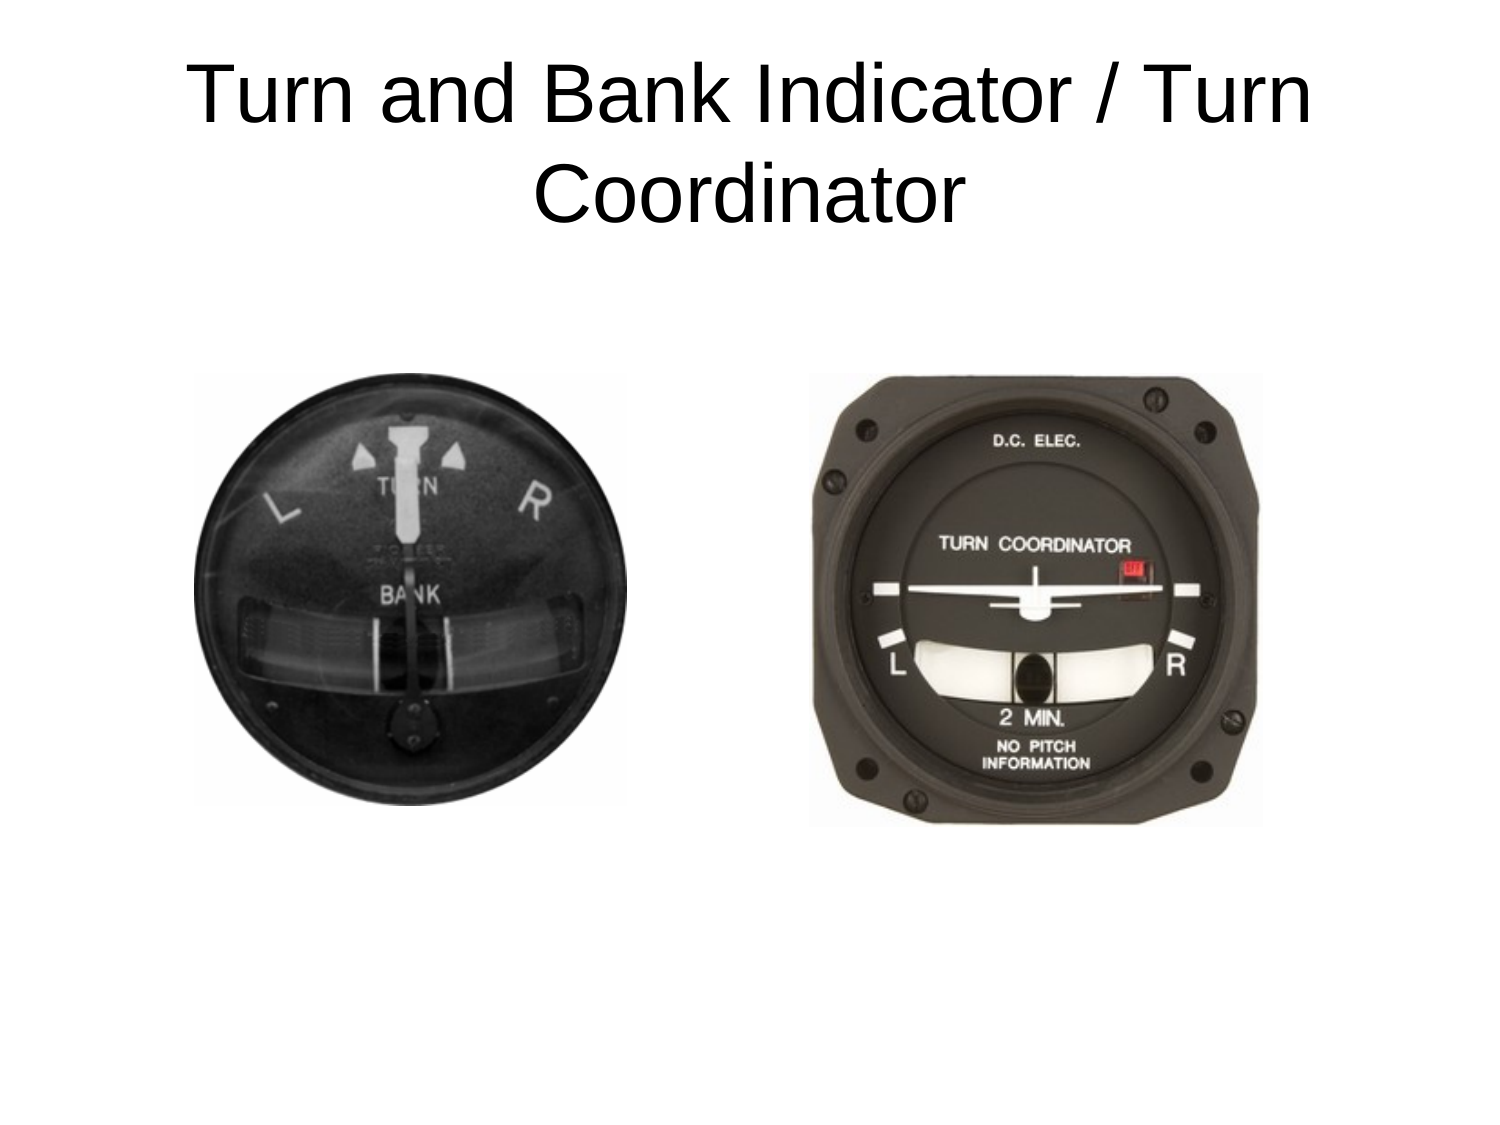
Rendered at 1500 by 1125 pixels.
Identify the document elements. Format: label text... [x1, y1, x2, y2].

title Turn and Bank Indicator / Turn Coordinator [75, 31, 1426, 247]
text_box [809, 373, 1263, 827]
text_box [194, 373, 627, 806]
